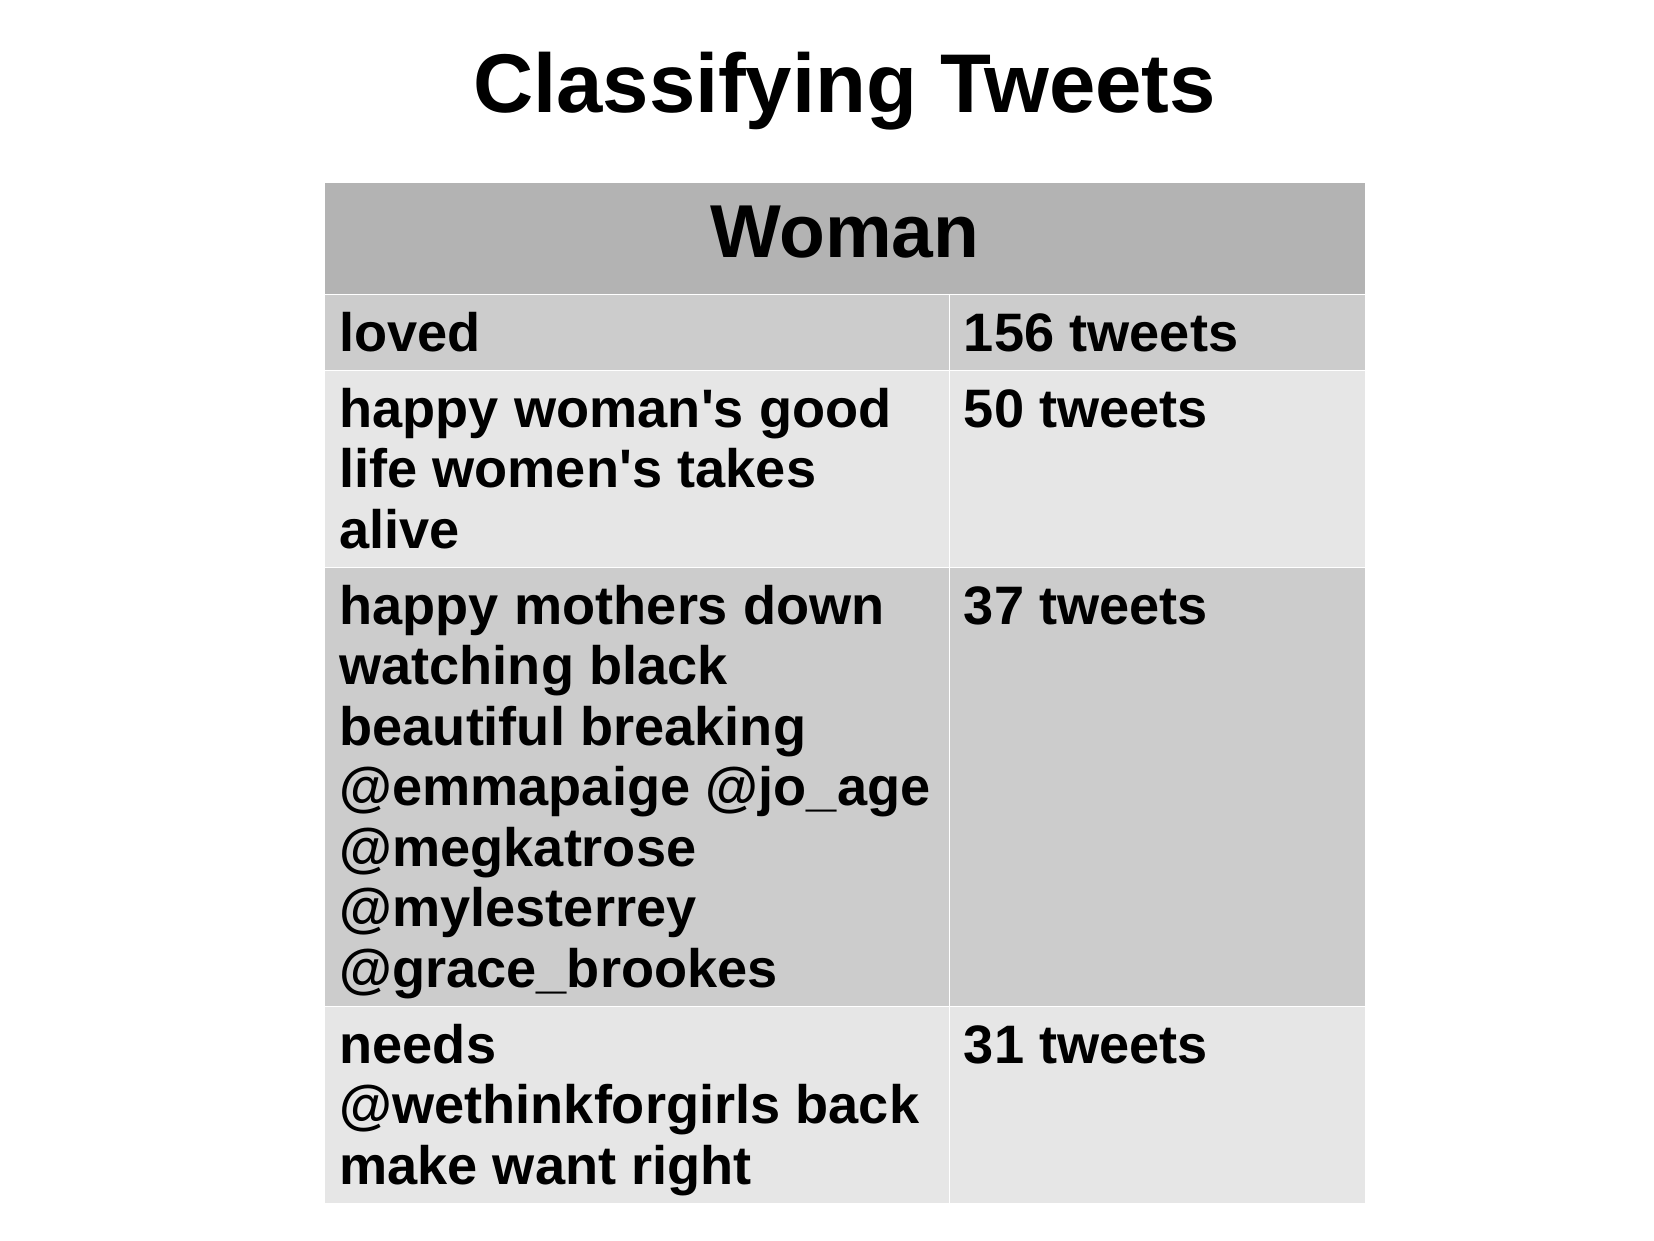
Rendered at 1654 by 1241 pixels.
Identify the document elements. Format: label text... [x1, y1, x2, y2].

table_cell happy woman's good life women's takes alive [325, 371, 949, 567]
table_cell 31 tweets [950, 1007, 1365, 1203]
table_header Woman [325, 183, 1365, 294]
table_cell happy mothers down watching black beautiful breaking @emmapaige @jo_age @megkatrose @mylesterrey @grace_brookes [325, 568, 949, 1006]
text_box Classifying Tweets [372, 29, 1318, 138]
table_cell 50 tweets [950, 371, 1365, 567]
table_cell 37 tweets [950, 568, 1365, 1006]
table_cell 156 tweets [950, 295, 1365, 370]
table_cell needs @wethinkforgirls back make want right [325, 1007, 949, 1203]
table_cell loved [325, 295, 949, 370]
